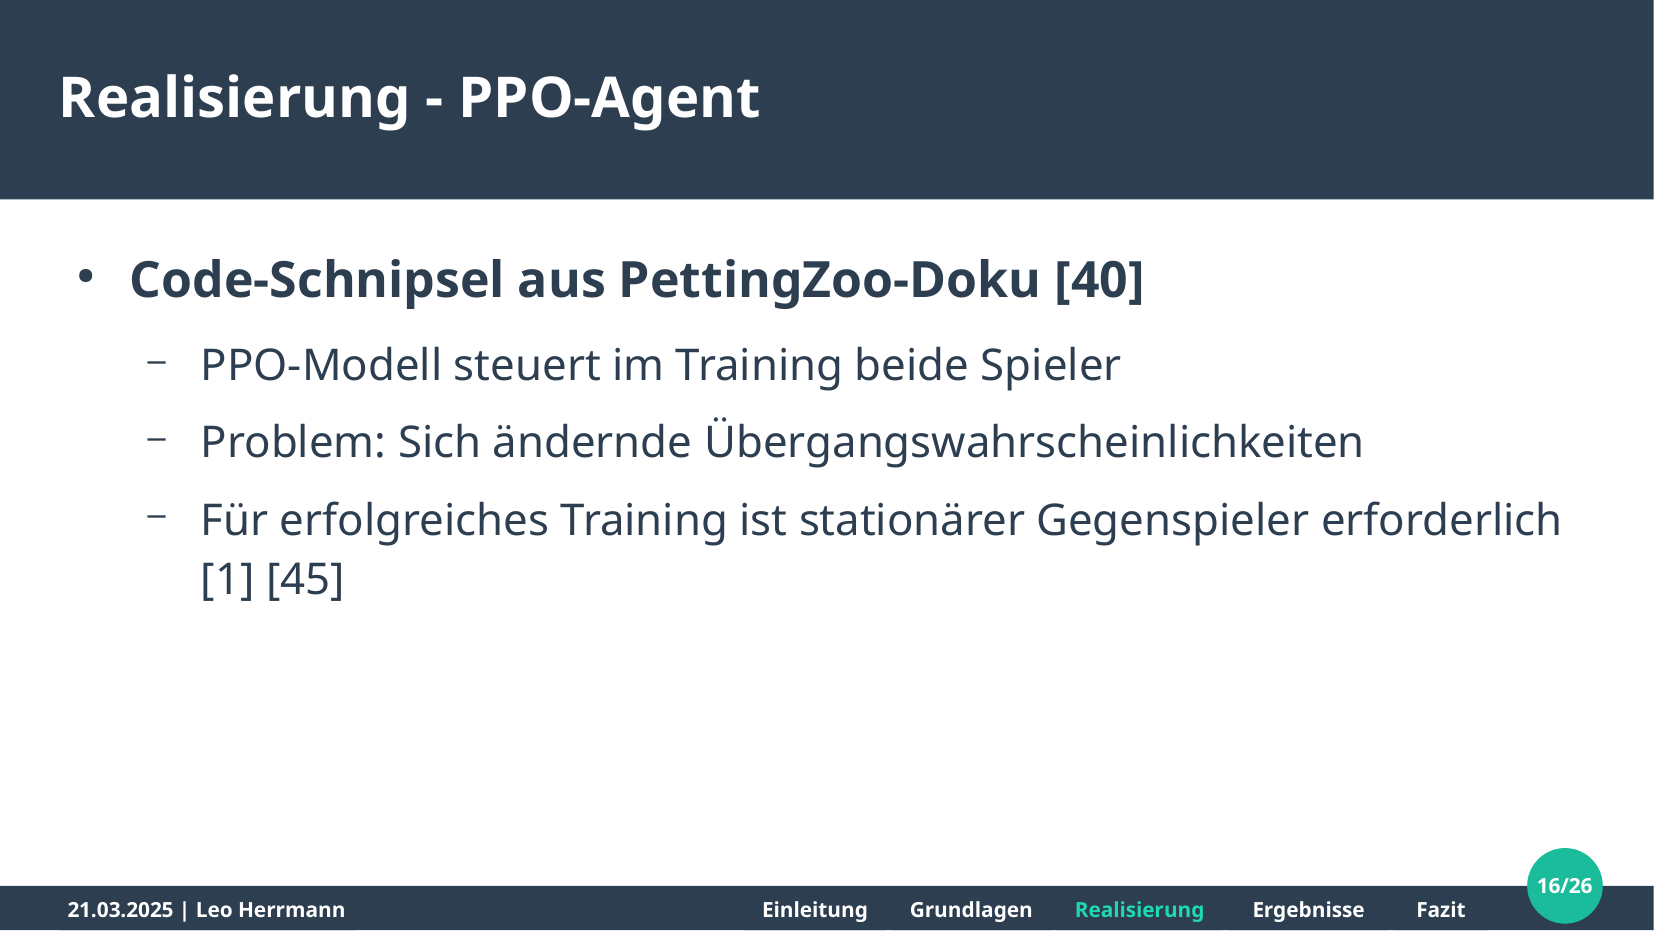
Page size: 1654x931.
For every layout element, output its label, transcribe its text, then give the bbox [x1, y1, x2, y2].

text_box Grundlagen [891, 888, 1052, 931]
text_box Einleitung [744, 888, 886, 931]
title Realisierung - PPO-Agent [59, 37, 1595, 156]
text_box Realisierung [1057, 888, 1223, 931]
text_box Fazit [1393, 888, 1489, 931]
text_box Ergebnisse [1228, 888, 1389, 931]
list Code-Schnipsel aus PettingZoo-Doku [40] PPO-Modell steuert im Training beide Spieler Problem: Sich ändernde Übergangswahrscheinlichkeiten Für erfolgreiches Training ist stationärer Gegenspieler erforderlich [1] [45] [59, 243, 1595, 864]
